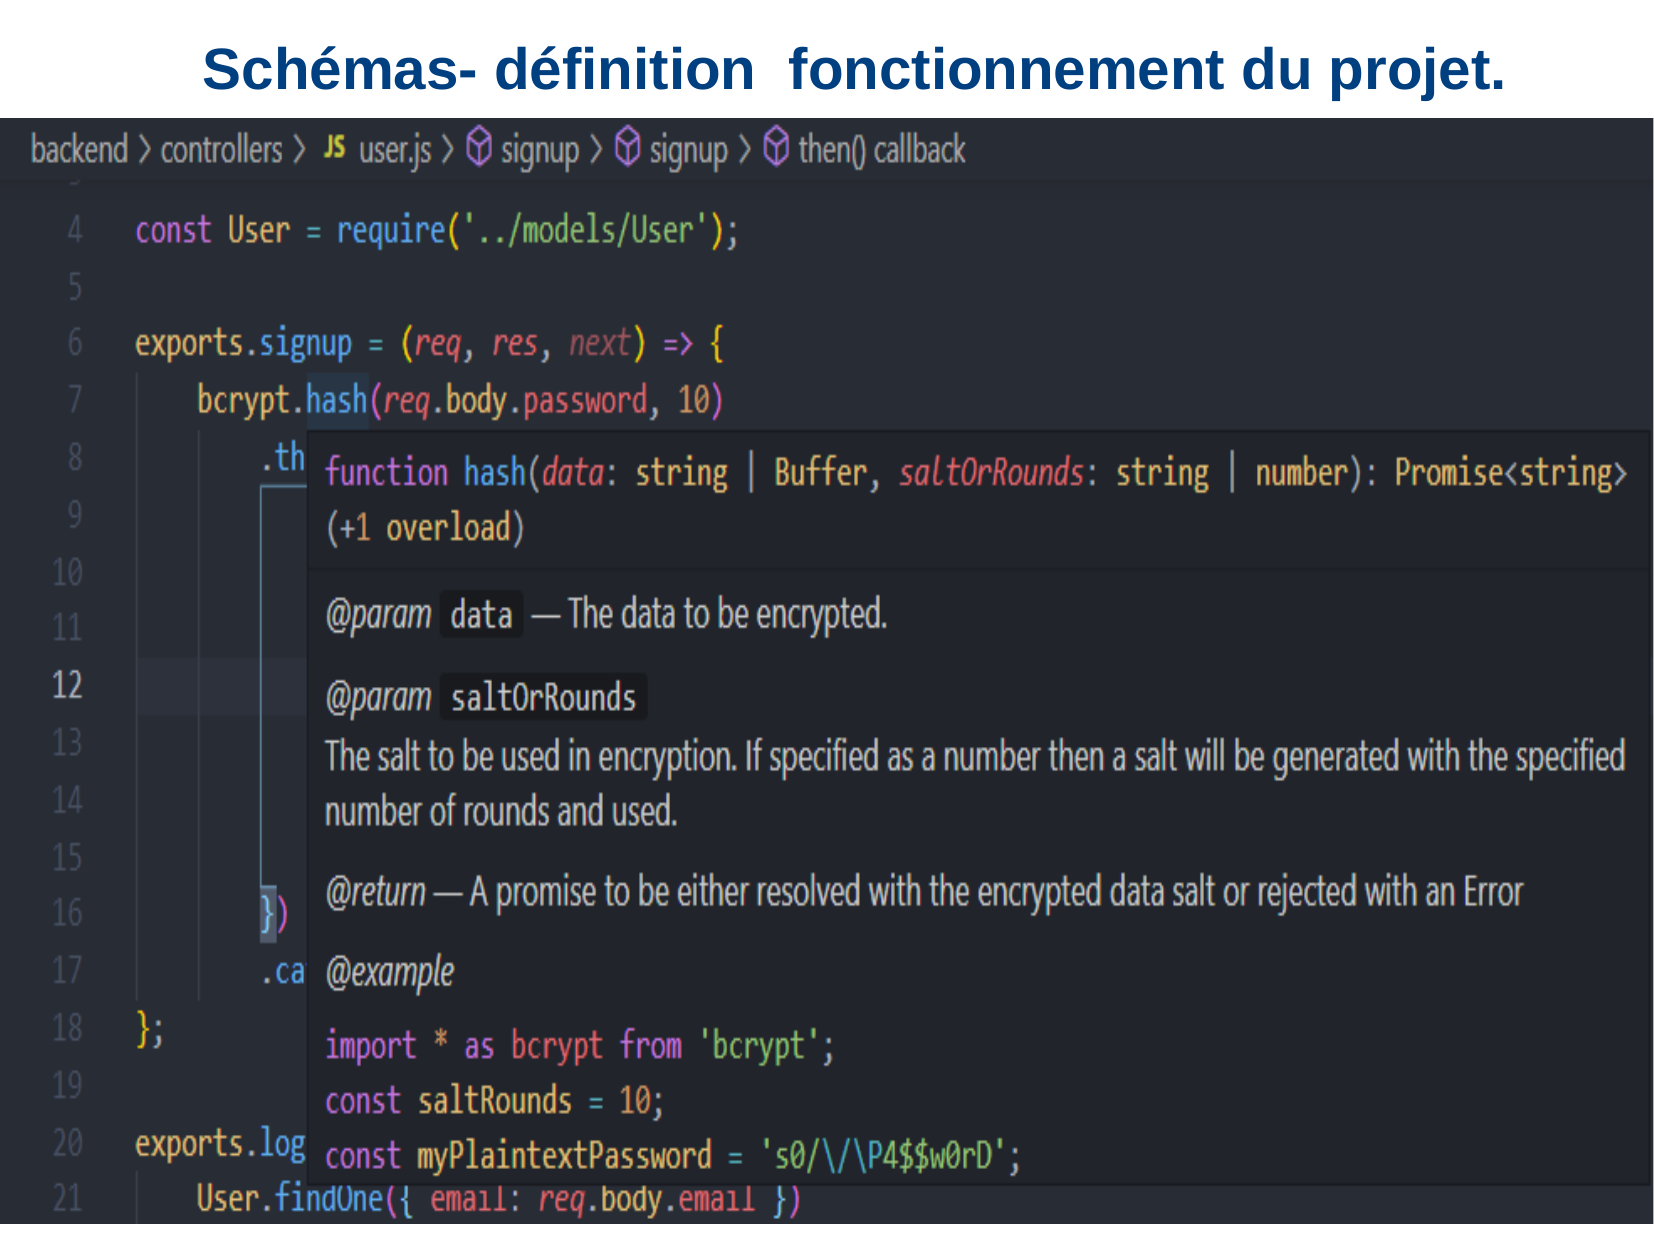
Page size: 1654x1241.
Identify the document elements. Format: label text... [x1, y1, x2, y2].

title Schémas- définition fonctionnement du projet. [82, 36, 1625, 102]
picture [0, 118, 1654, 1224]
